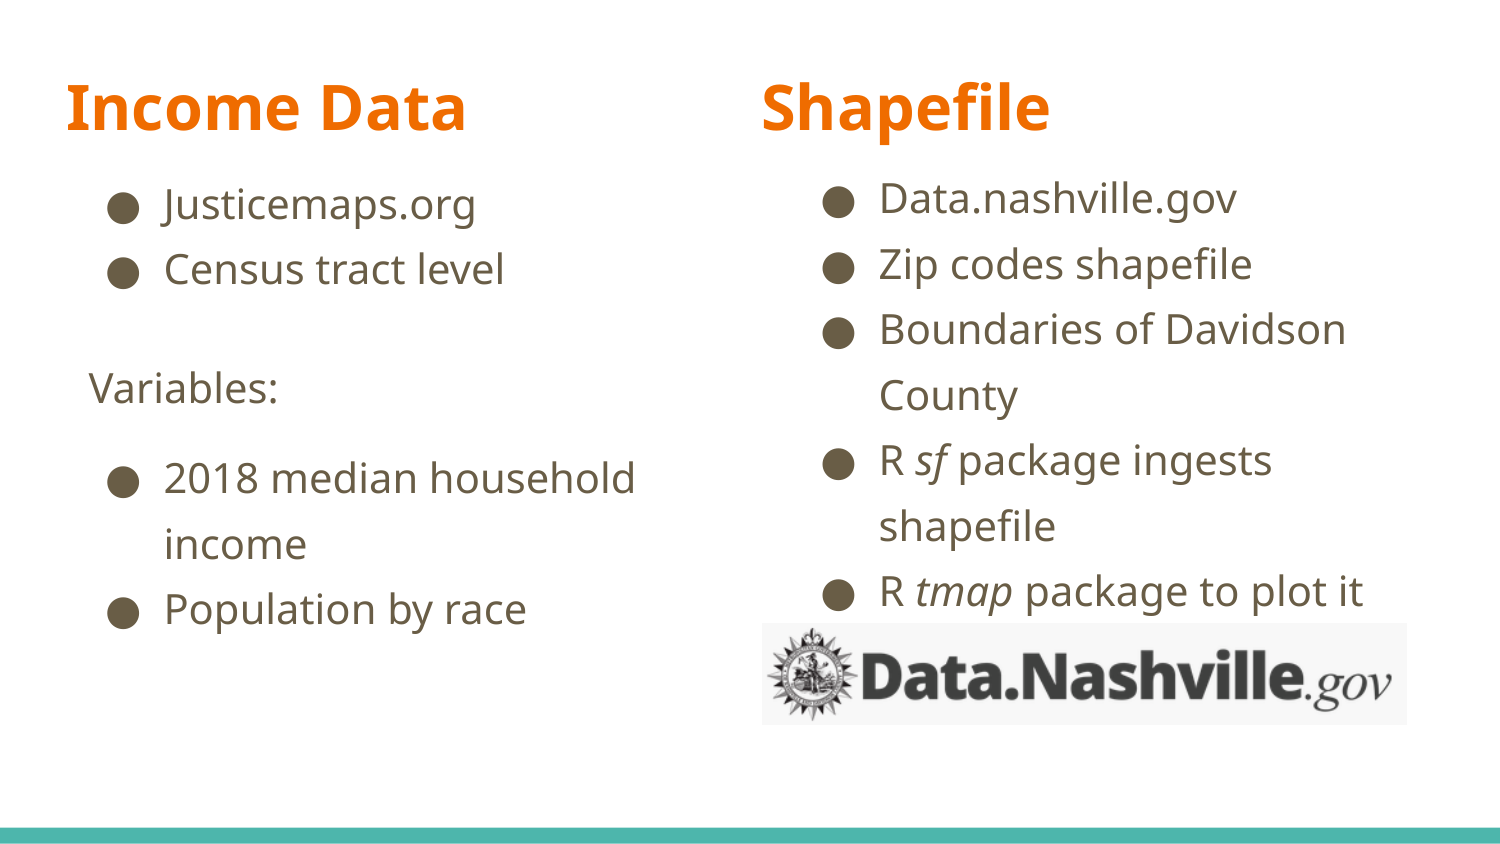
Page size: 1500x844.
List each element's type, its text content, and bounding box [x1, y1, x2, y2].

title Shapefile [745, 48, 1366, 164]
picture [762, 623, 1407, 725]
list Data.nashville.gov Zip codes shapefile Boundaries of Davidson County R sf package ingests shapefile R tmap package to plot it [788, 145, 1446, 688]
list Justicemaps.org Census tract level Variables: 2018 median household income Population by race [73, 151, 688, 693]
title Income Data [51, 48, 671, 164]
